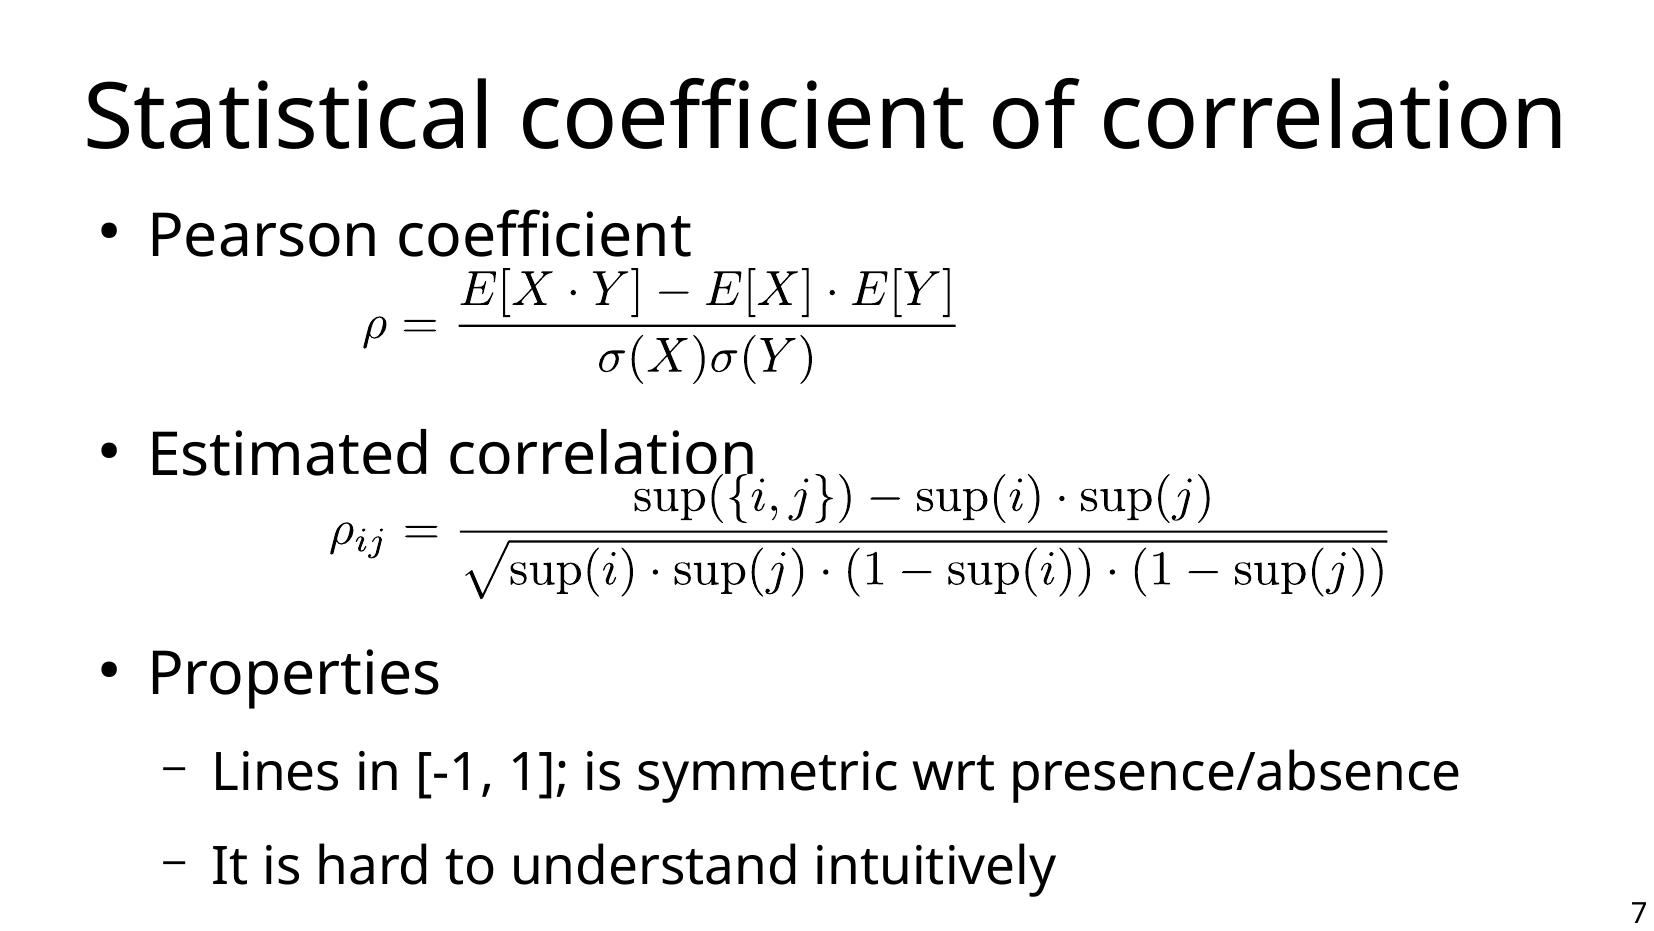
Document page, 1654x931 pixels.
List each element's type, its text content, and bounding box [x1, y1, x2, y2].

title Statistical coefficient of correlation [82, 1, 1571, 190]
text_box [328, 473, 1388, 600]
list Pearson coefficient Estimated correlation Properties Lines in [-1, 1]; is symmetric wrt presence/absence It is hard to understand intuitively [82, 190, 1571, 909]
text_box [361, 268, 956, 384]
